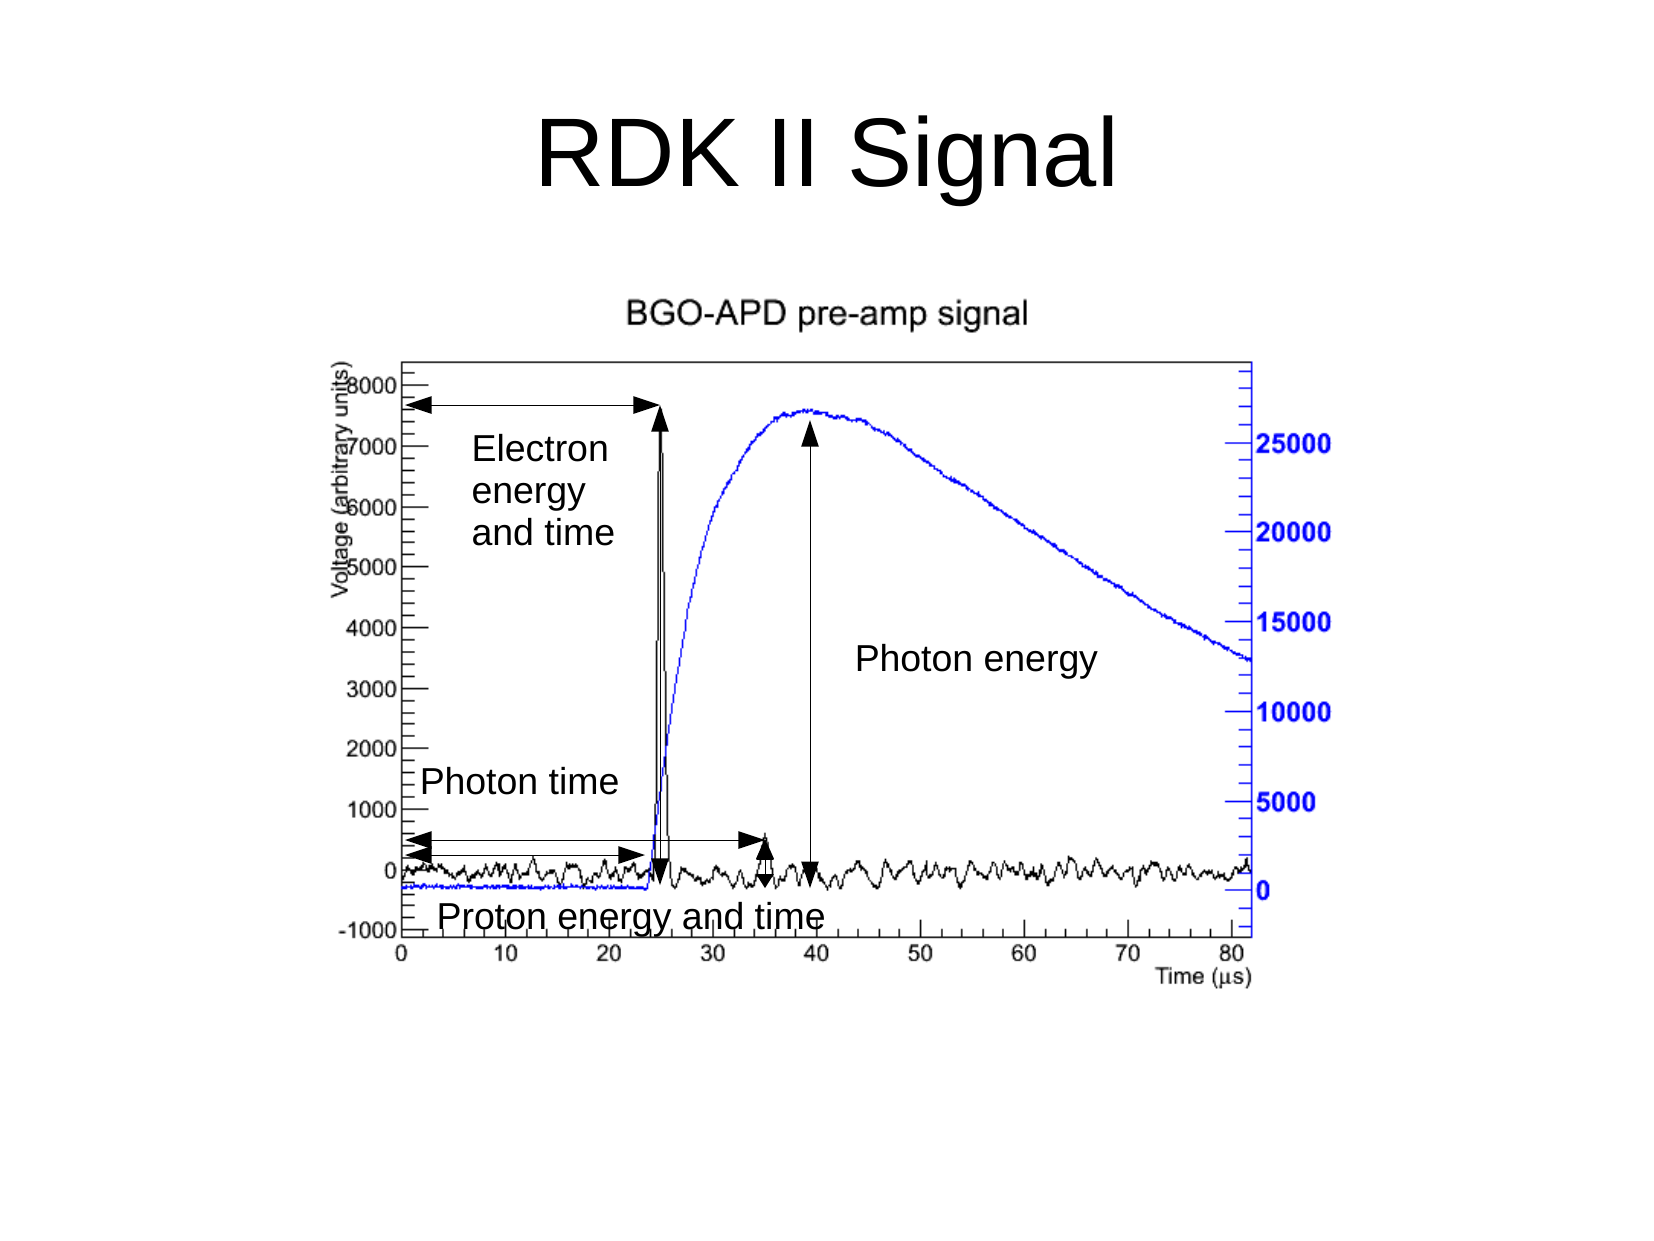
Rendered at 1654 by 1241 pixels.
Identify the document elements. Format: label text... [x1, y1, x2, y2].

text_box Electron energy and time [456, 420, 631, 561]
picture [296, 290, 1358, 1010]
title RDK II Signal [82, 49, 1571, 257]
text_box Photon energy [840, 630, 1113, 687]
text_box Proton energy and time [421, 888, 841, 946]
text_box Photon time [405, 753, 635, 811]
